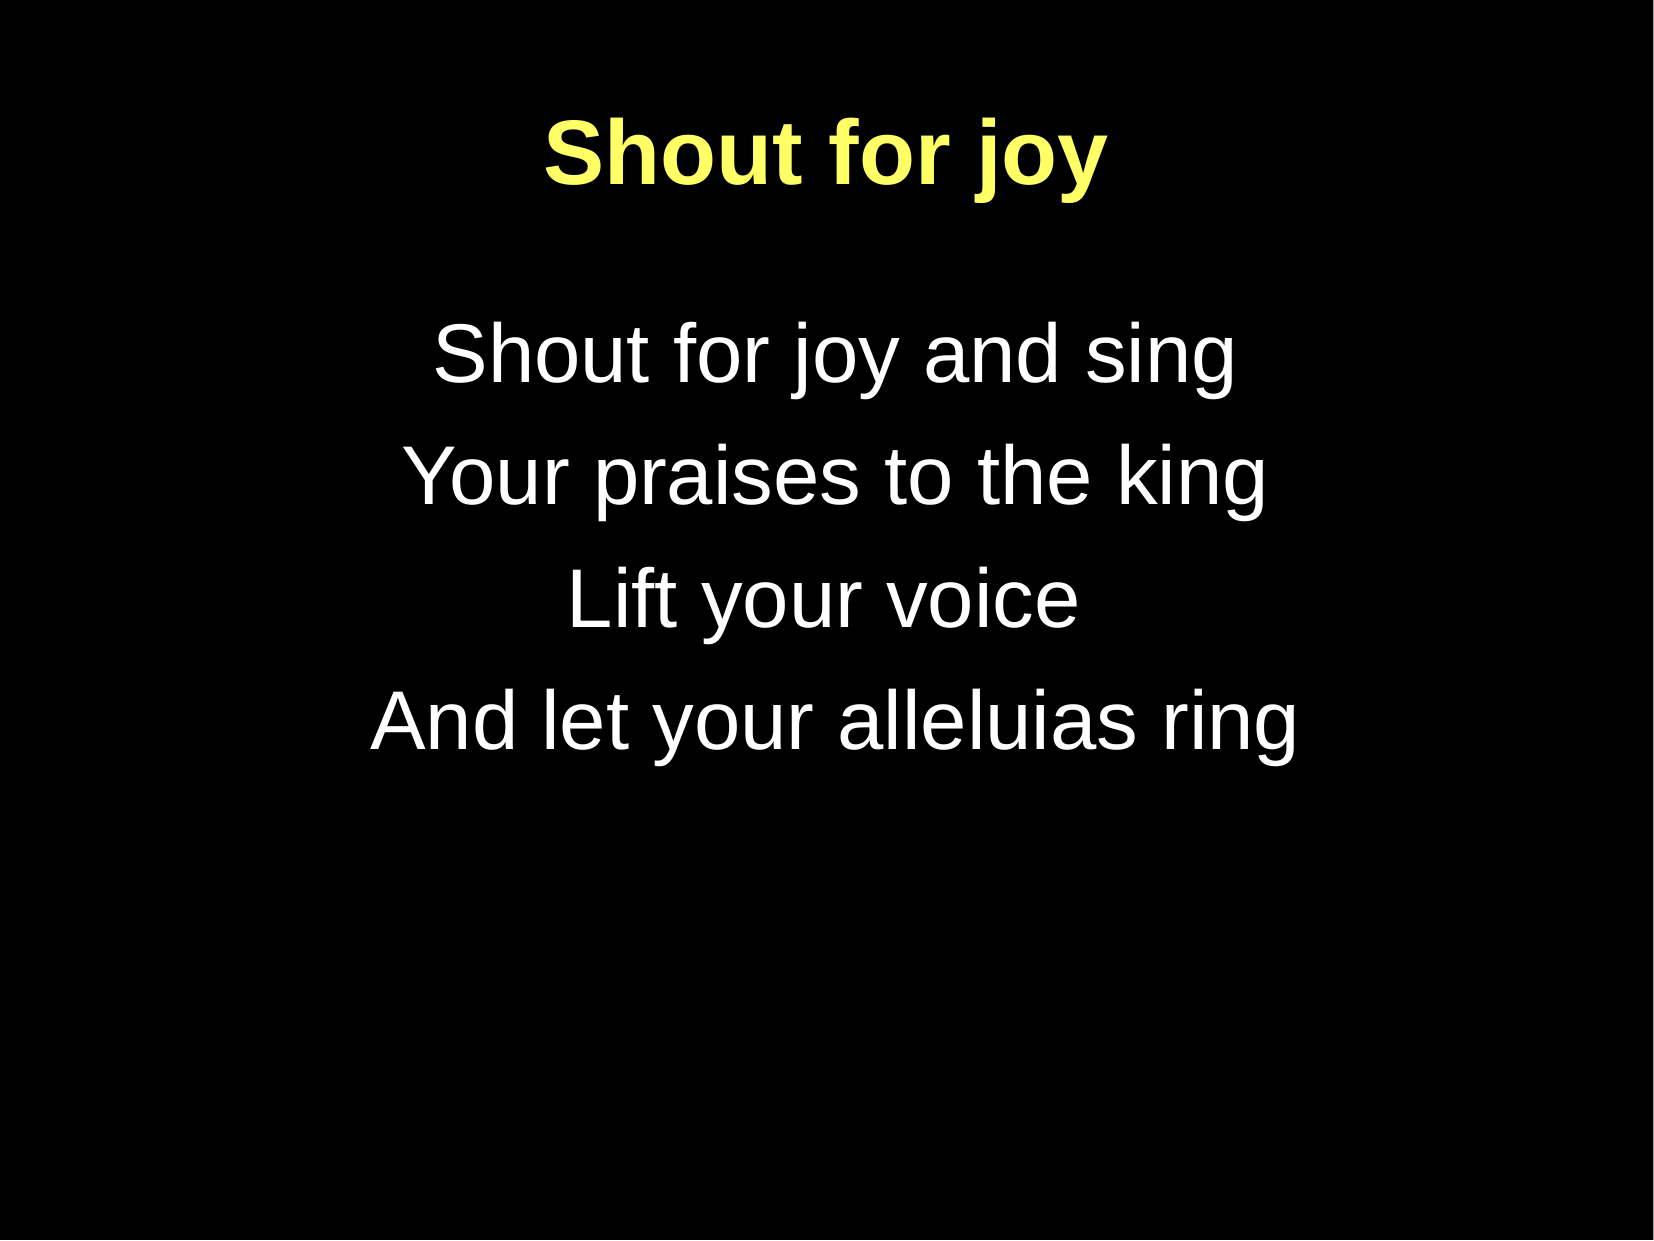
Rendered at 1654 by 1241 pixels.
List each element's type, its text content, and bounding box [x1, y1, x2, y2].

title Shout for joy [82, 49, 1571, 257]
list Shout for joy and sing Your praises to the king Lift your voice And let your alleluias ring [0, 307, 1654, 1241]
